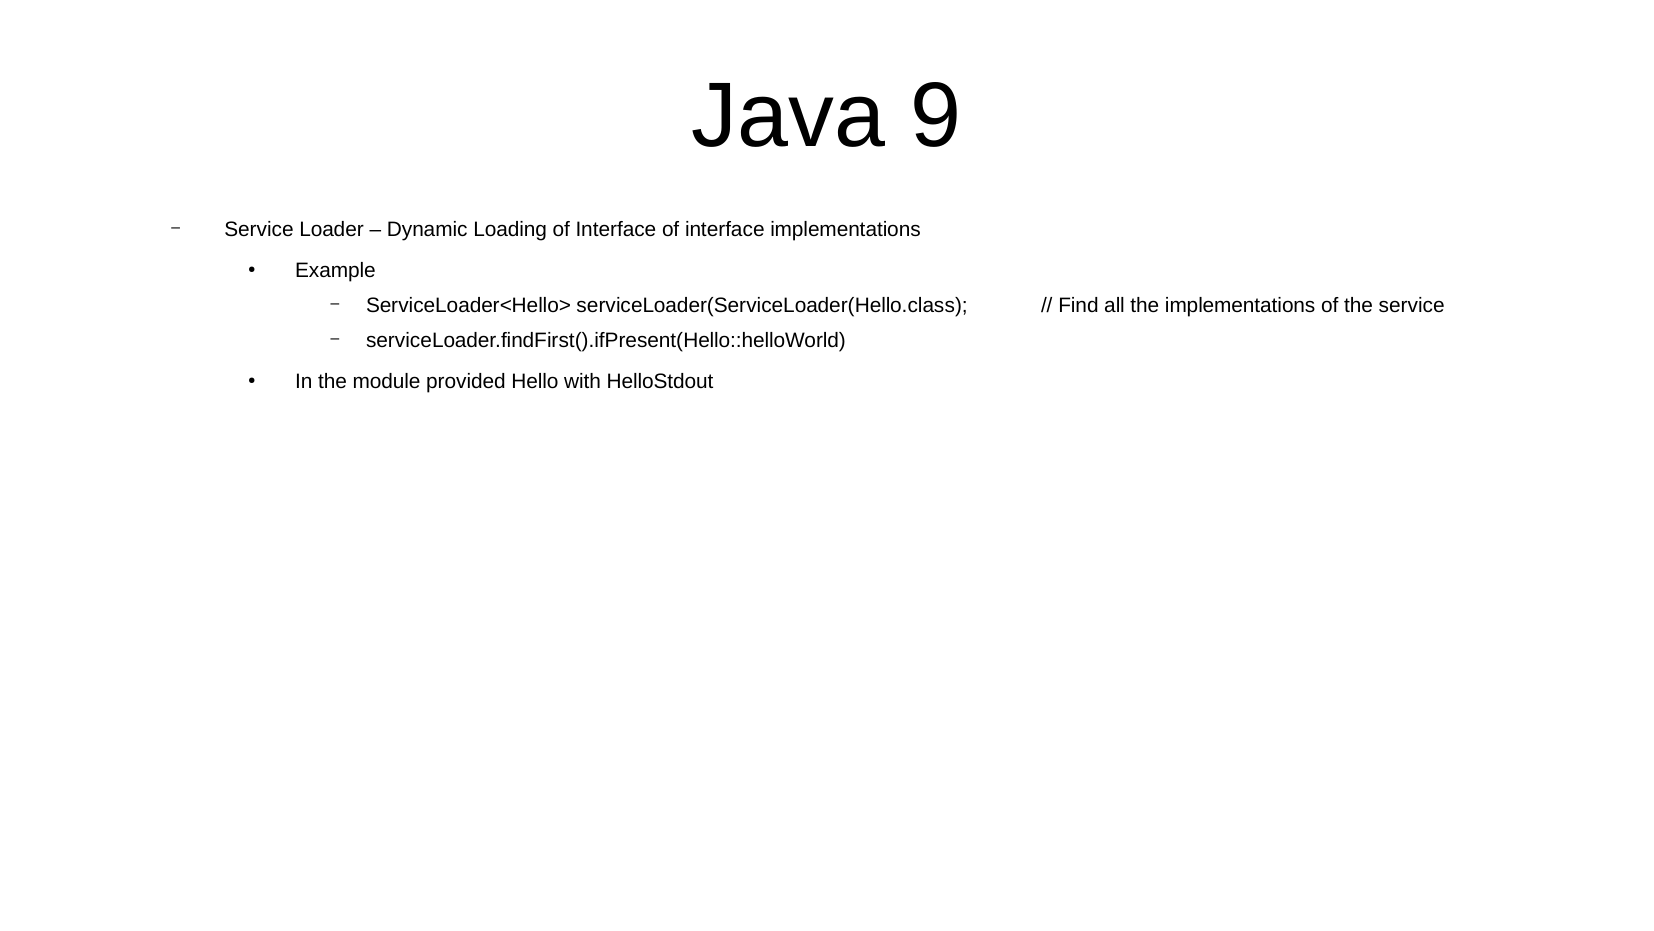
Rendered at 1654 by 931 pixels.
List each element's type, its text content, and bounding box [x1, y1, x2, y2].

list Service Loader – Dynamic Loading of Interface of interface implementations Example ServiceLoader<Hello> serviceLoader(ServiceLoader(Hello.class); // Find all the implementations of the service serviceLoader.findFirst().ifPresent(Hello::helloWorld) In the module provided Hello with HelloStdout [82, 217, 1571, 758]
title Java 9 [82, 37, 1571, 193]
